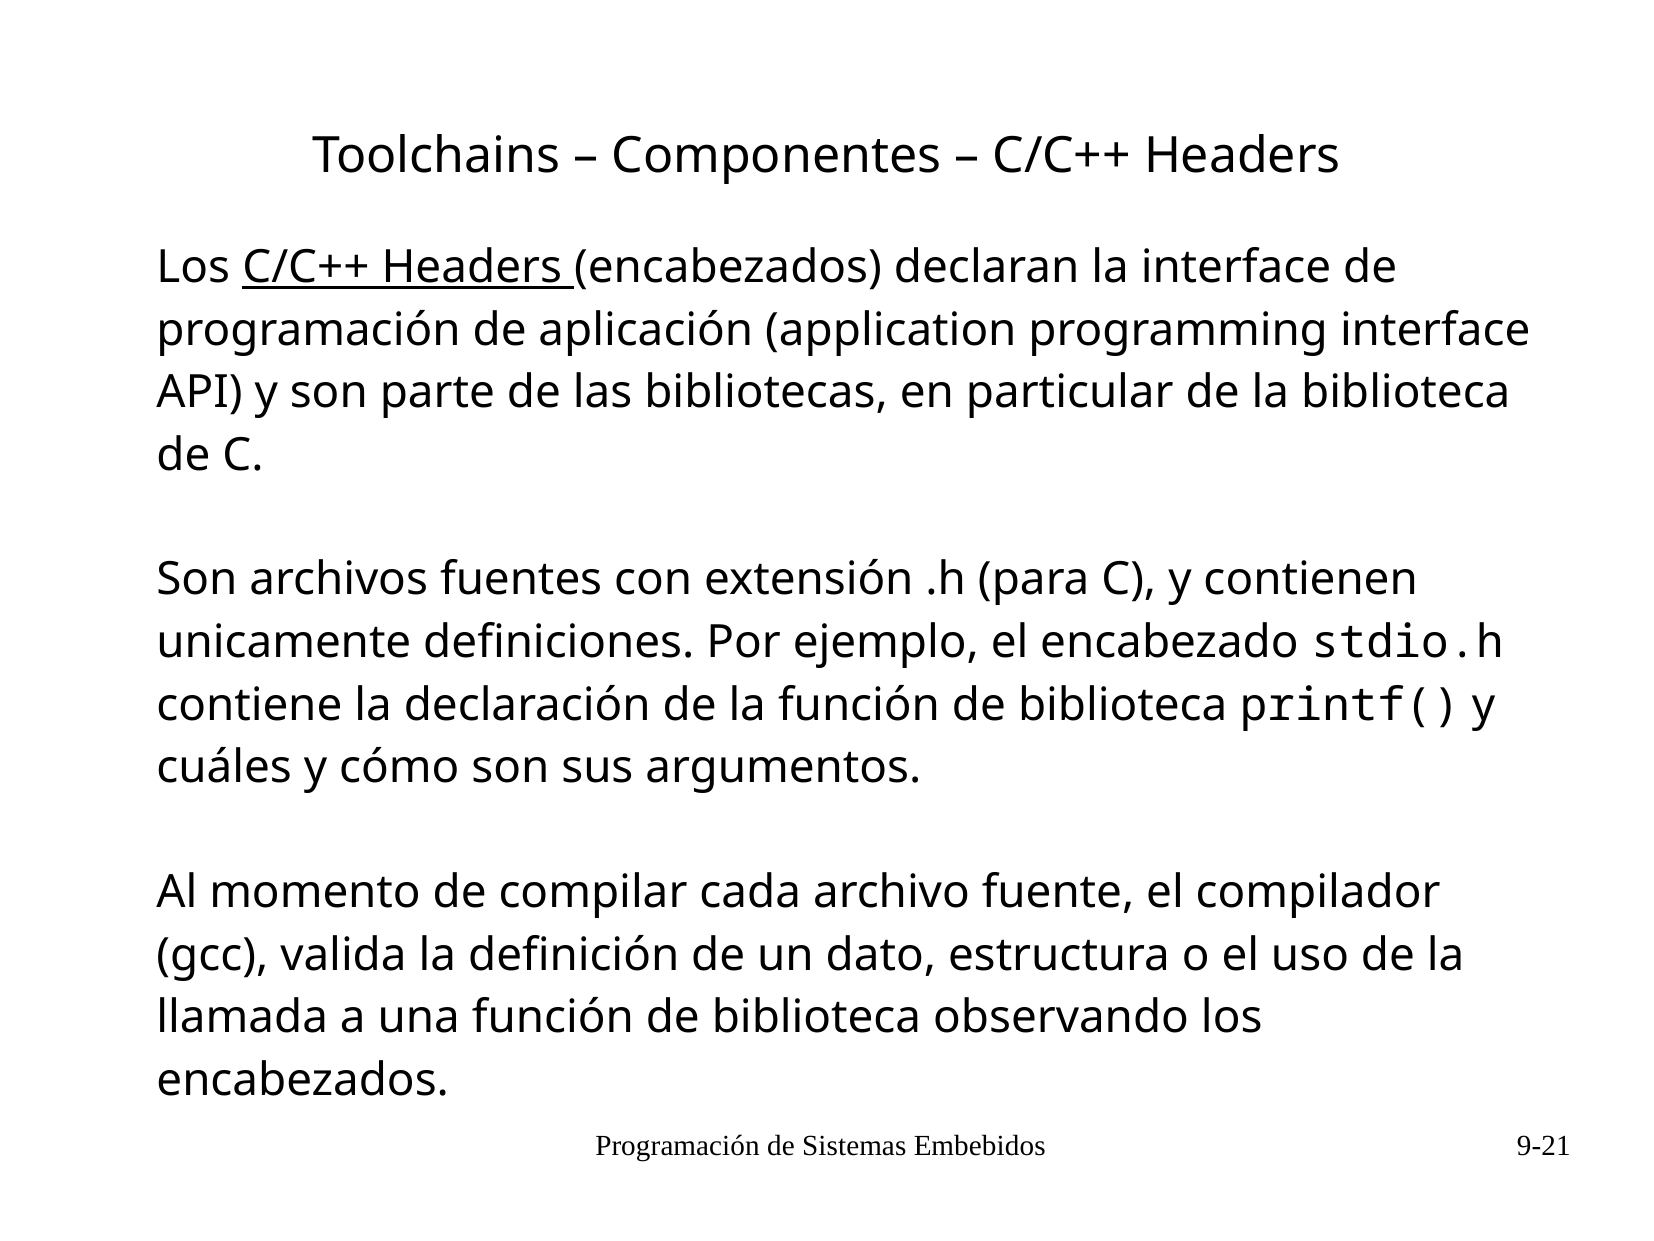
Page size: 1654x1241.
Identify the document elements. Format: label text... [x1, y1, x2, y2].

text_box Los C/C++ Headers (encabezados) declaran la interface de programación de aplicación (application programming interface API) y son parte de las bibliotecas, en particular de la biblioteca de C. Son archivos fuentes con extensión .h (para C), y contienen unicamente definiciones. Por ejemplo, el encabezado stdio.h contiene la declaración de la función de biblioteca printf() y cuáles y cómo son sus argumentos. Al momento de compilar cada archivo fuente, el compilador (gcc), valida la definición de un dato, estructura o el uso de la llamada a una función de biblioteca observando los encabezados. [141, 226, 1560, 1158]
title Toolchains – Componentes – C/C++ Headers [82, 49, 1571, 257]
